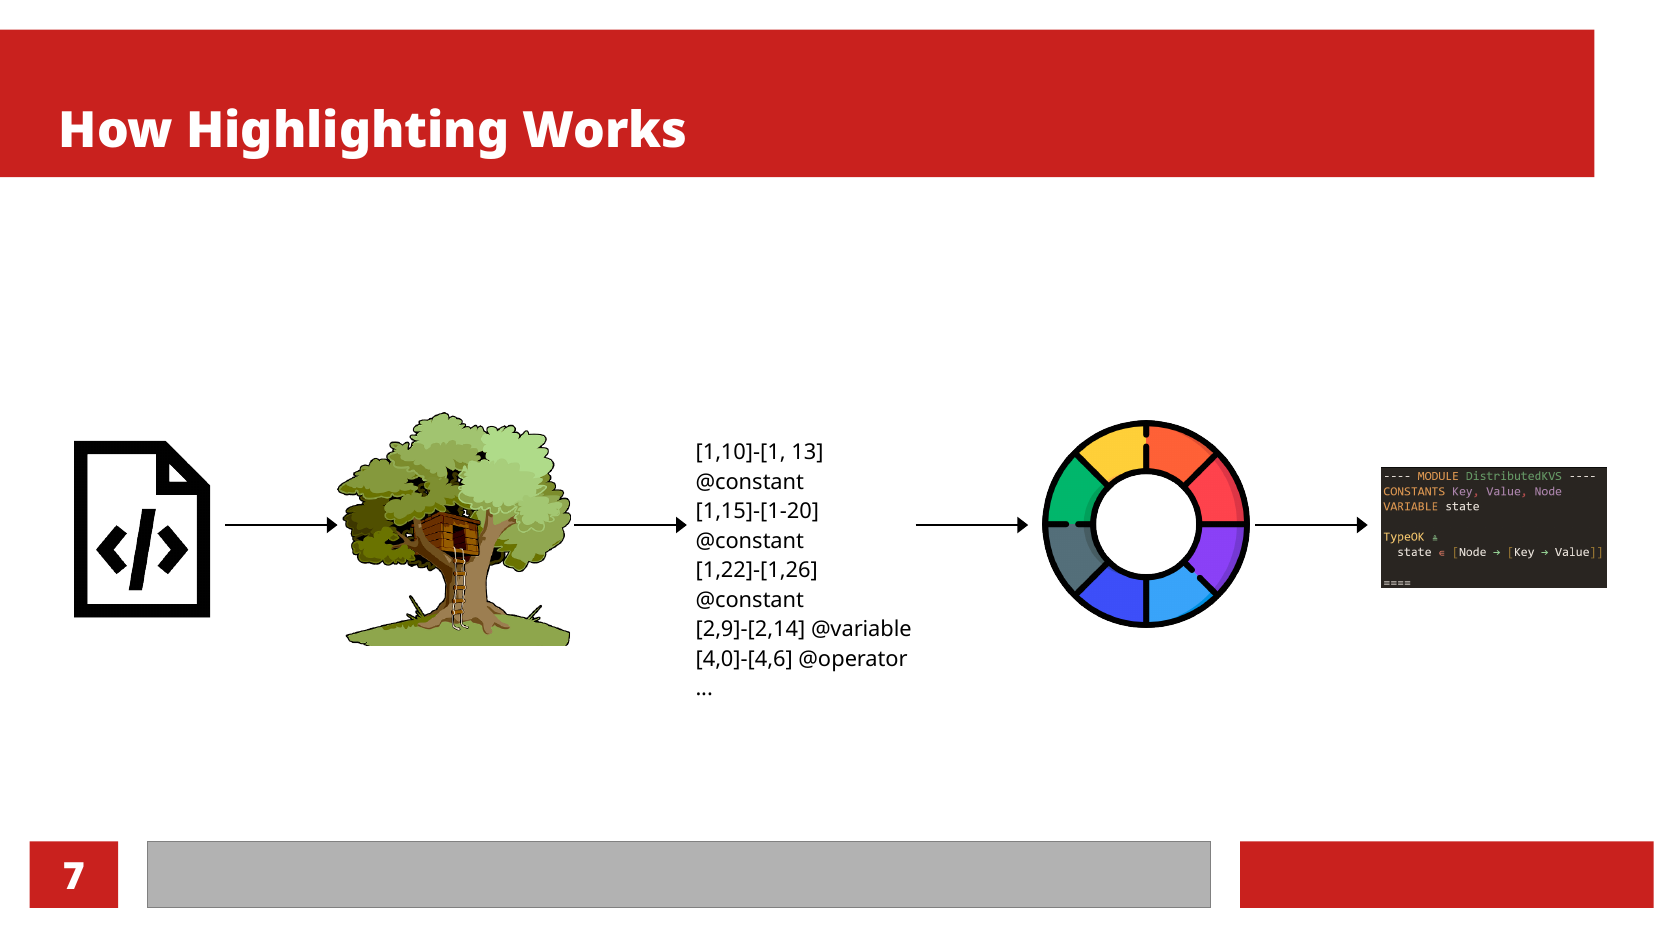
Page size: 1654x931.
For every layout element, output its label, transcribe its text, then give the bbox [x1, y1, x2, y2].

picture [33, 420, 251, 638]
title How Highlighting Works [59, 44, 1595, 163]
text_box [1,10]-[1, 13] @constant [1,15]-[1-20] @constant [1,22]-[1,26] @constant [2,9]-[2,14] @variable [4,0]-[4,6] @operator ... [680, 428, 944, 609]
picture [1381, 467, 1607, 588]
picture [337, 412, 571, 646]
picture [1042, 420, 1250, 628]
